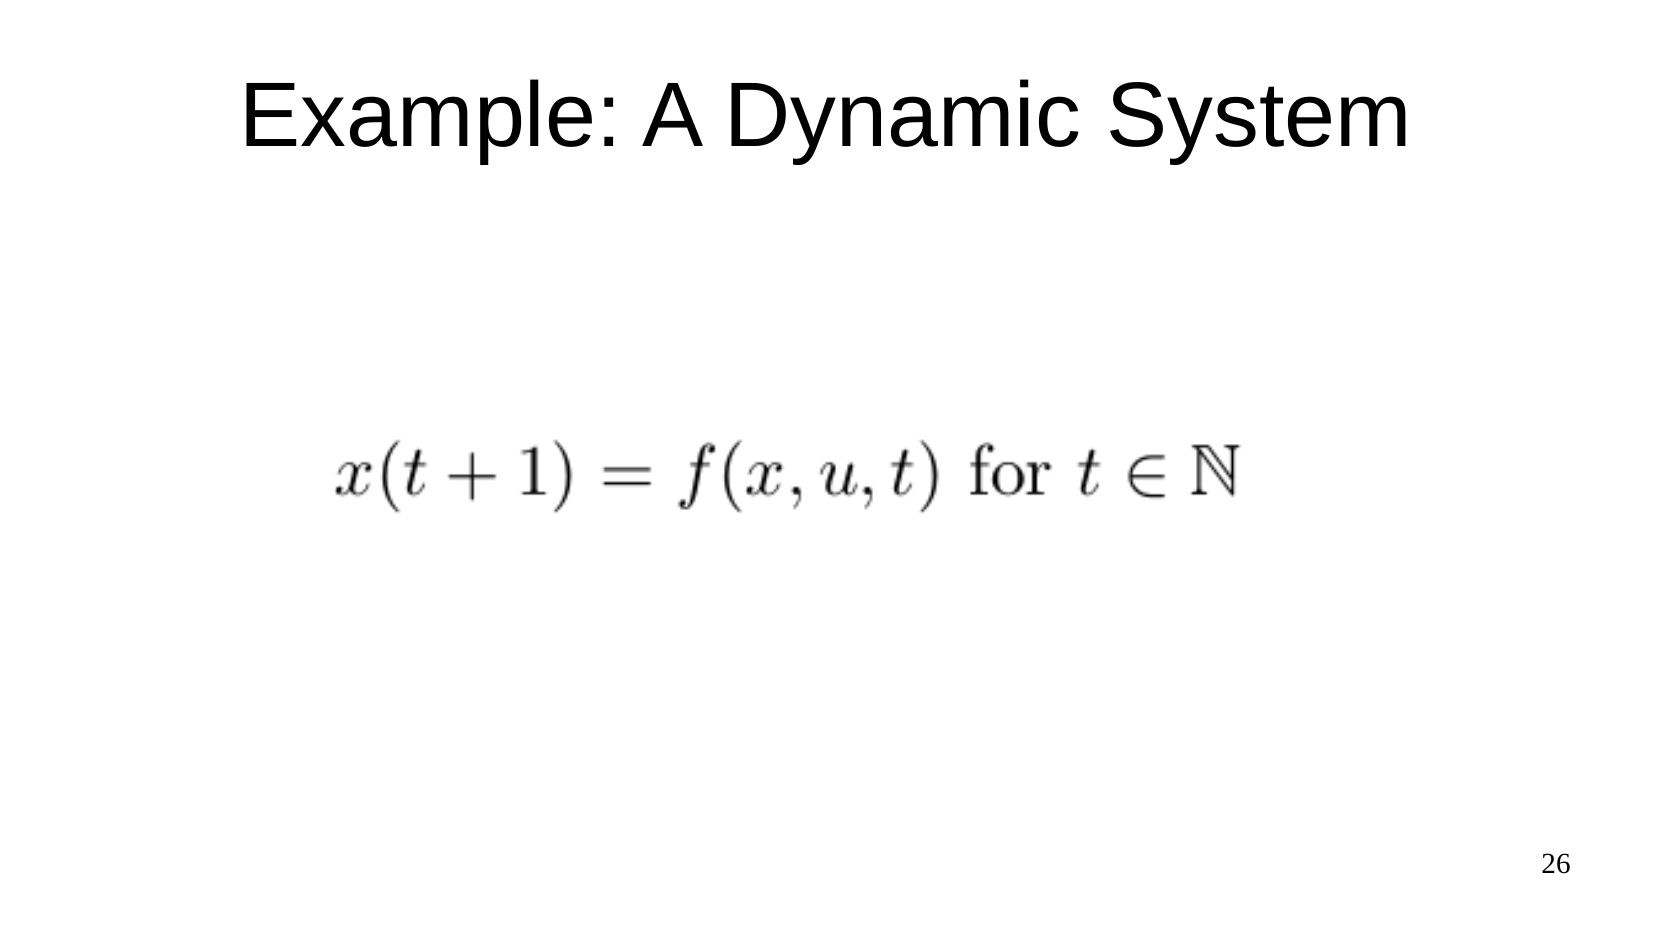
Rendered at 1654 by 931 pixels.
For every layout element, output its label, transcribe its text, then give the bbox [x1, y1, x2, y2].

picture [300, 374, 1318, 557]
title Example: A Dynamic System [82, 37, 1571, 193]
